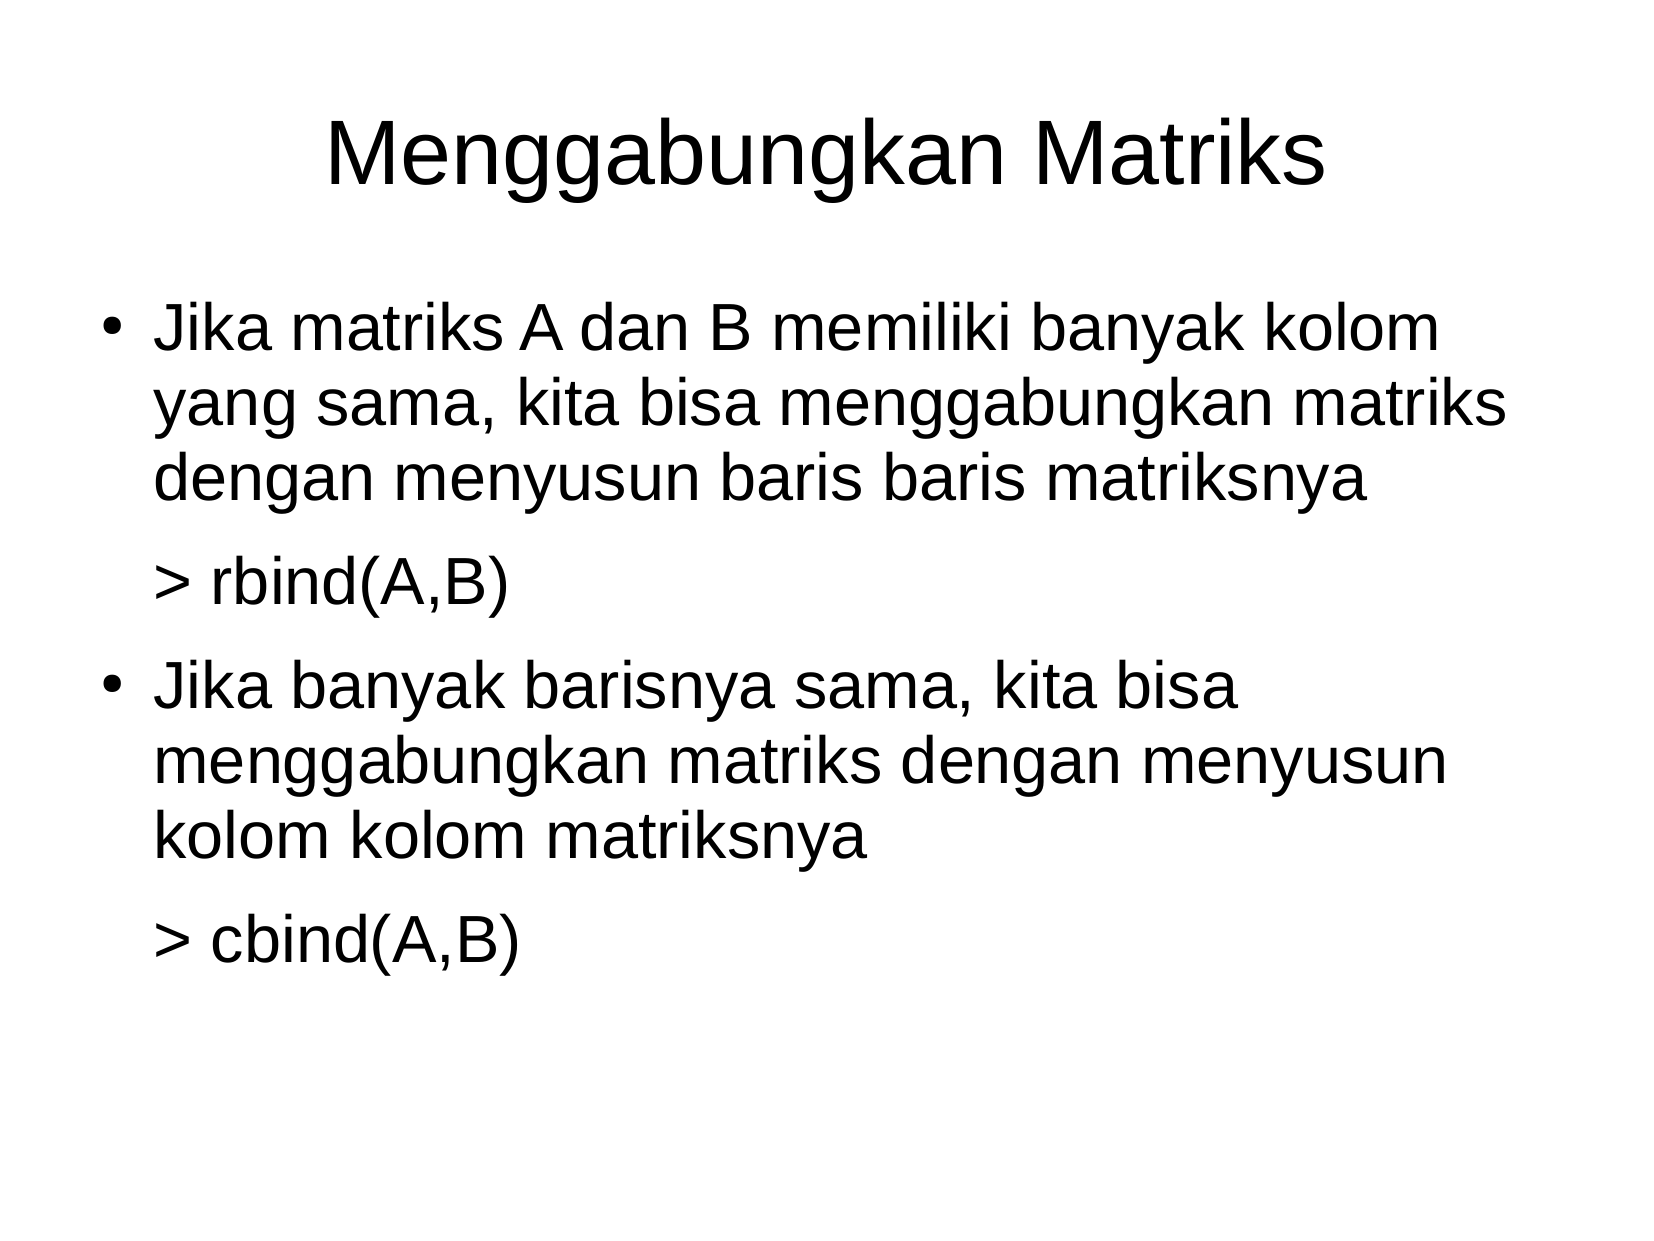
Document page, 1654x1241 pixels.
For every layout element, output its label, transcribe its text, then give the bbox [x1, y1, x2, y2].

title Menggabungkan Matriks [82, 49, 1571, 257]
list Jika matriks A dan B memiliki banyak kolom yang sama, kita bisa menggabungkan matriks dengan menyusun baris baris matriksnya > rbind(A,B) Jika banyak barisnya sama, kita bisa menggabungkan matriks dengan menyusun kolom kolom matriksnya > cbind(A,B) [82, 290, 1571, 1010]
